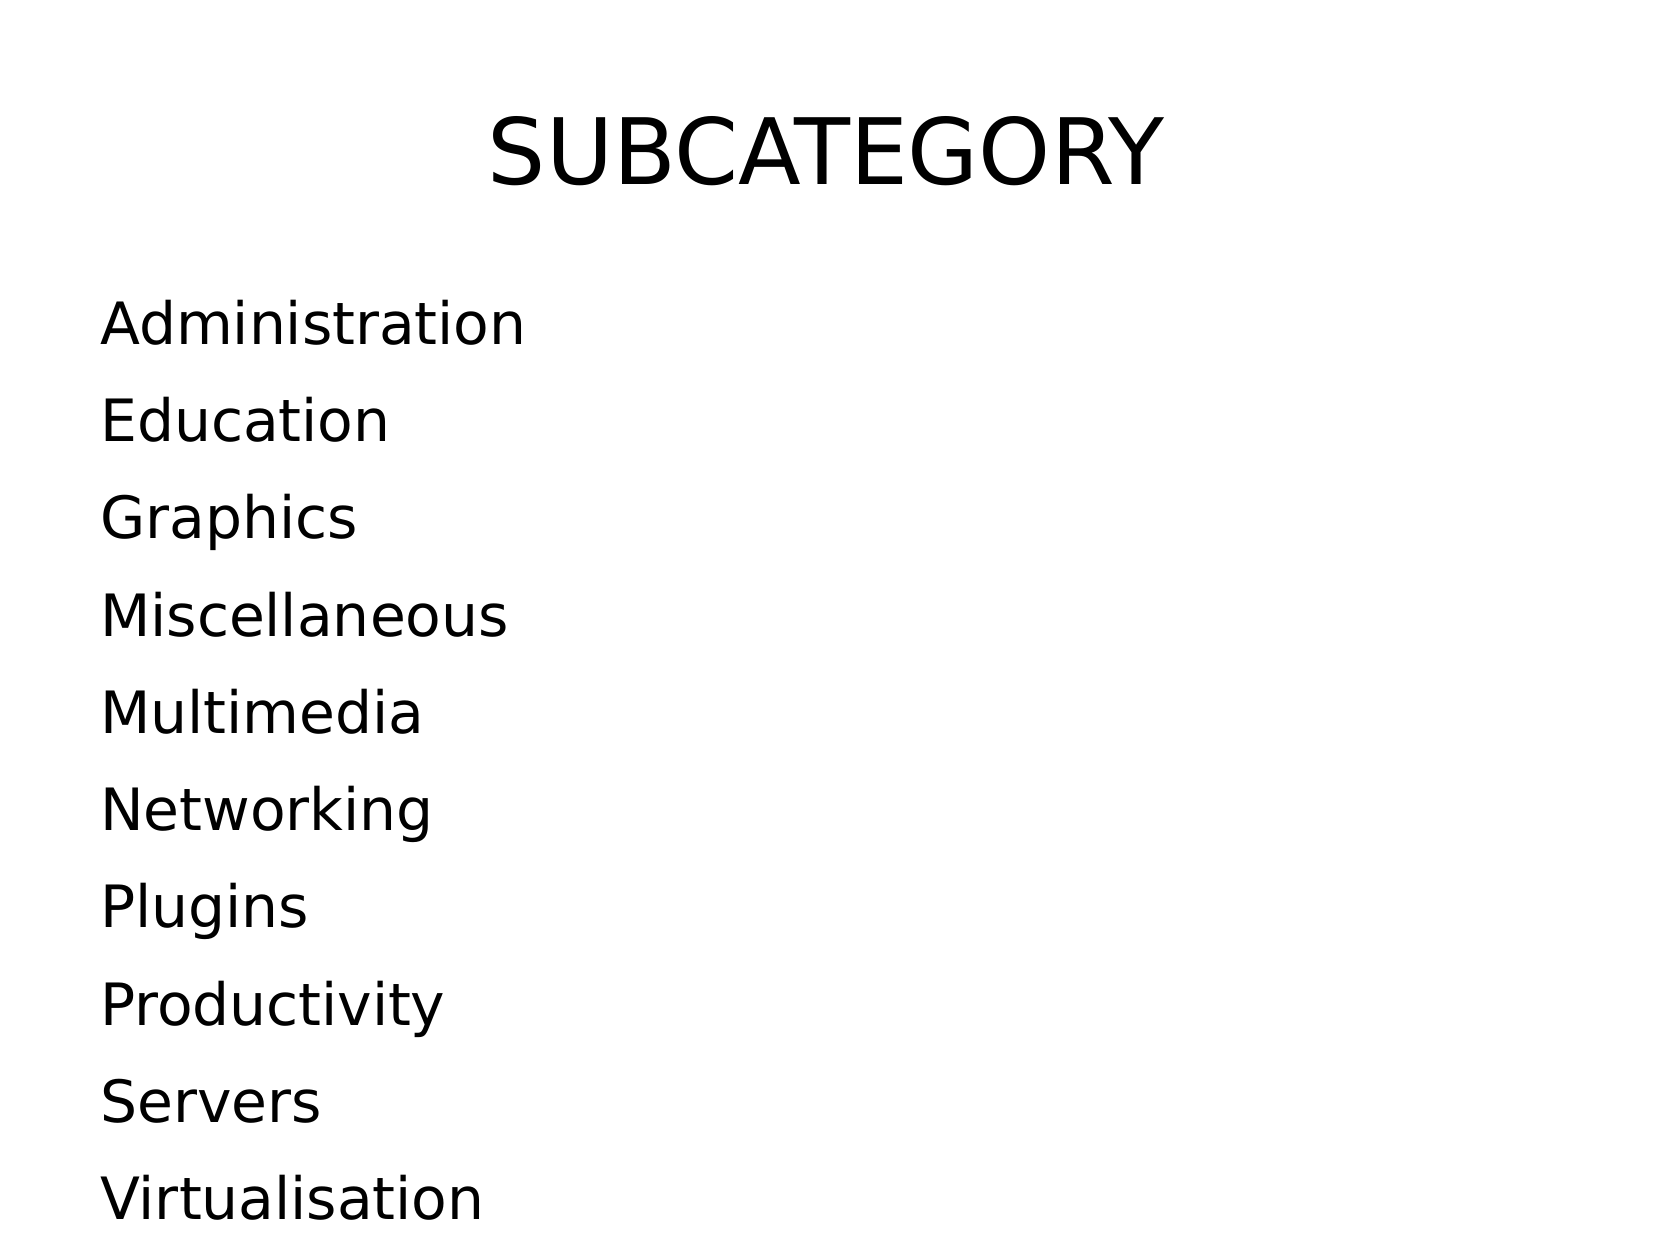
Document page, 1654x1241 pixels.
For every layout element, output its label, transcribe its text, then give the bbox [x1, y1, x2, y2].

title SUBCATEGORY [82, 49, 1571, 257]
list Administration Education Graphics Miscellaneous Multimedia Networking Plugins Productivity Servers Virtualisation [82, 290, 1571, 1234]
